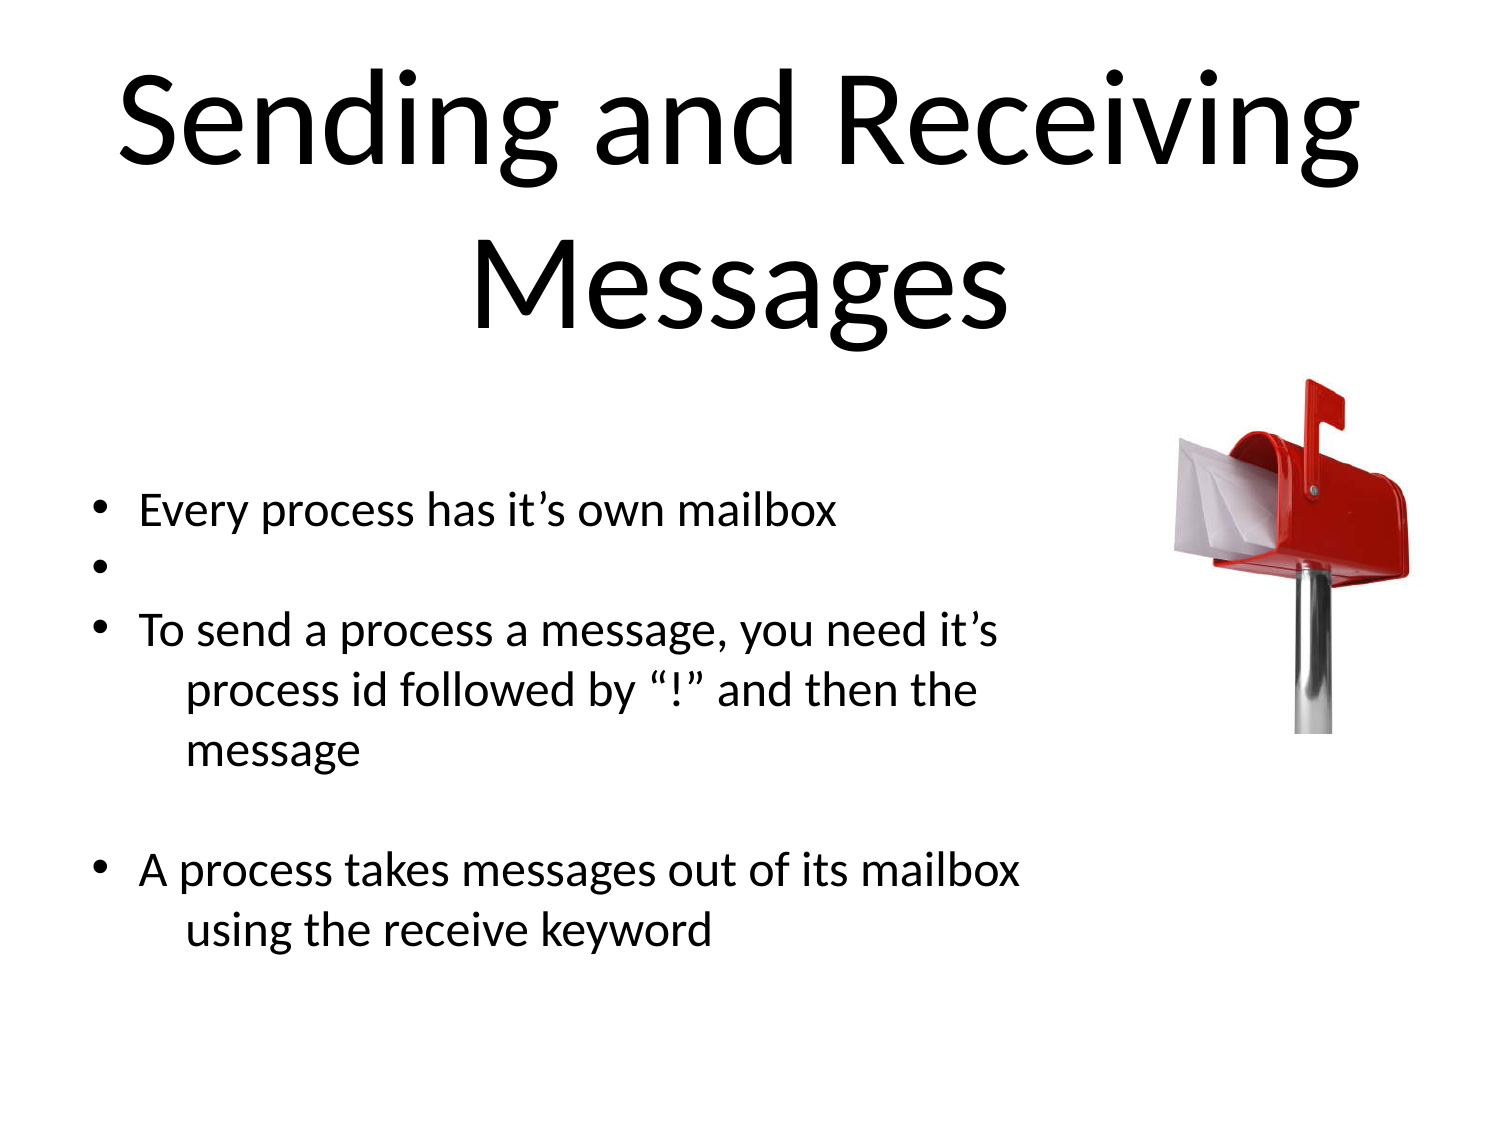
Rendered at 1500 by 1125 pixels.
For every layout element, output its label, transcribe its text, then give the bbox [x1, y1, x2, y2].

text_box Every process has it’s own mailbox To send a process a message, you need it’s process id followed by “!” and then the message A process takes messages out of its mailbox using the receive keyword [76, 408, 1077, 970]
picture [1151, 337, 1419, 735]
title Sending and Receiving Messages [64, 19, 1415, 303]
